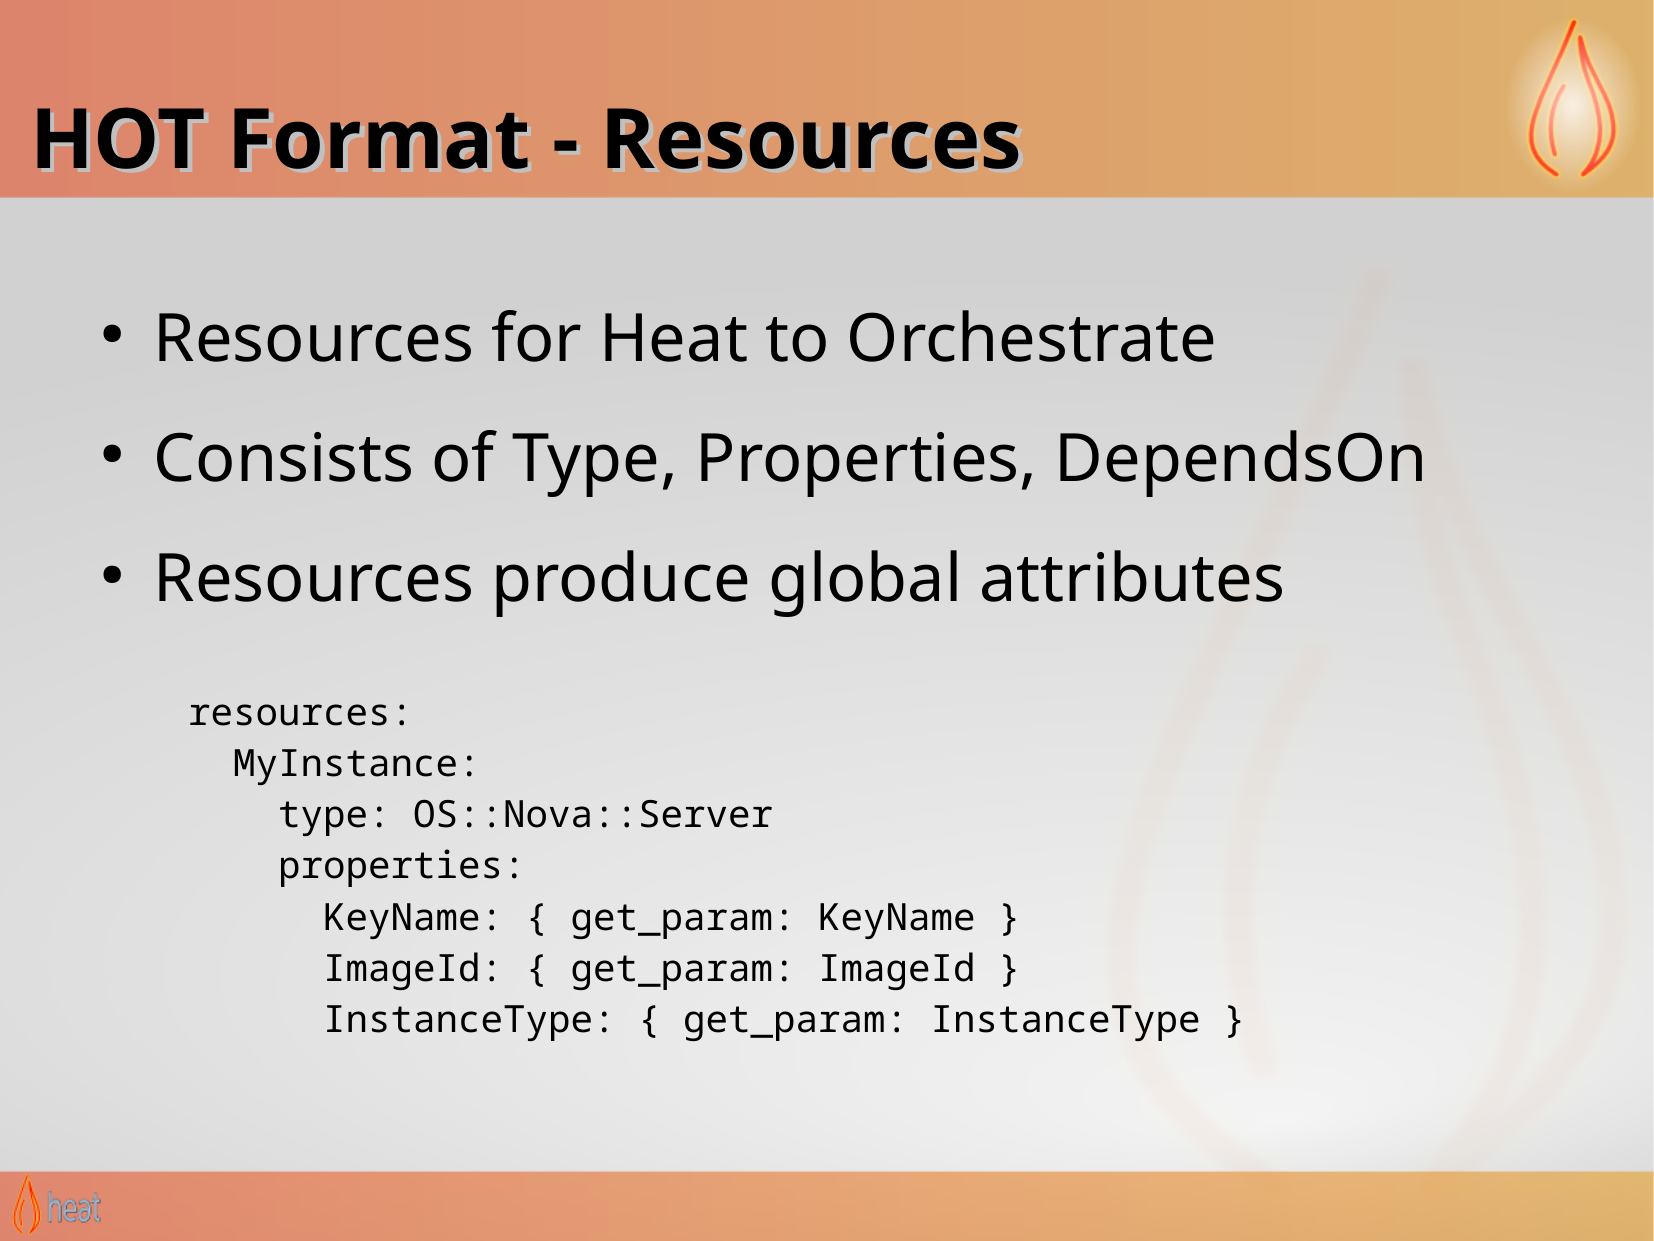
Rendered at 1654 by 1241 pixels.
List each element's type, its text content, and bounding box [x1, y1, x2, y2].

picture [0, 0, 1654, 1241]
list Resources for Heat to Orchestrate Consists of Type, Properties, DependsOn Resources produce global attributes [82, 290, 1538, 1010]
text_box resources: MyInstance: type: OS::Nova::Server properties: KeyName: { get_param: KeyName } ImageId: { get_param: ImageId } InstanceType: { get_param: InstanceType } [102, 678, 1426, 998]
title HOT Format - Resources [30, 23, 1606, 249]
